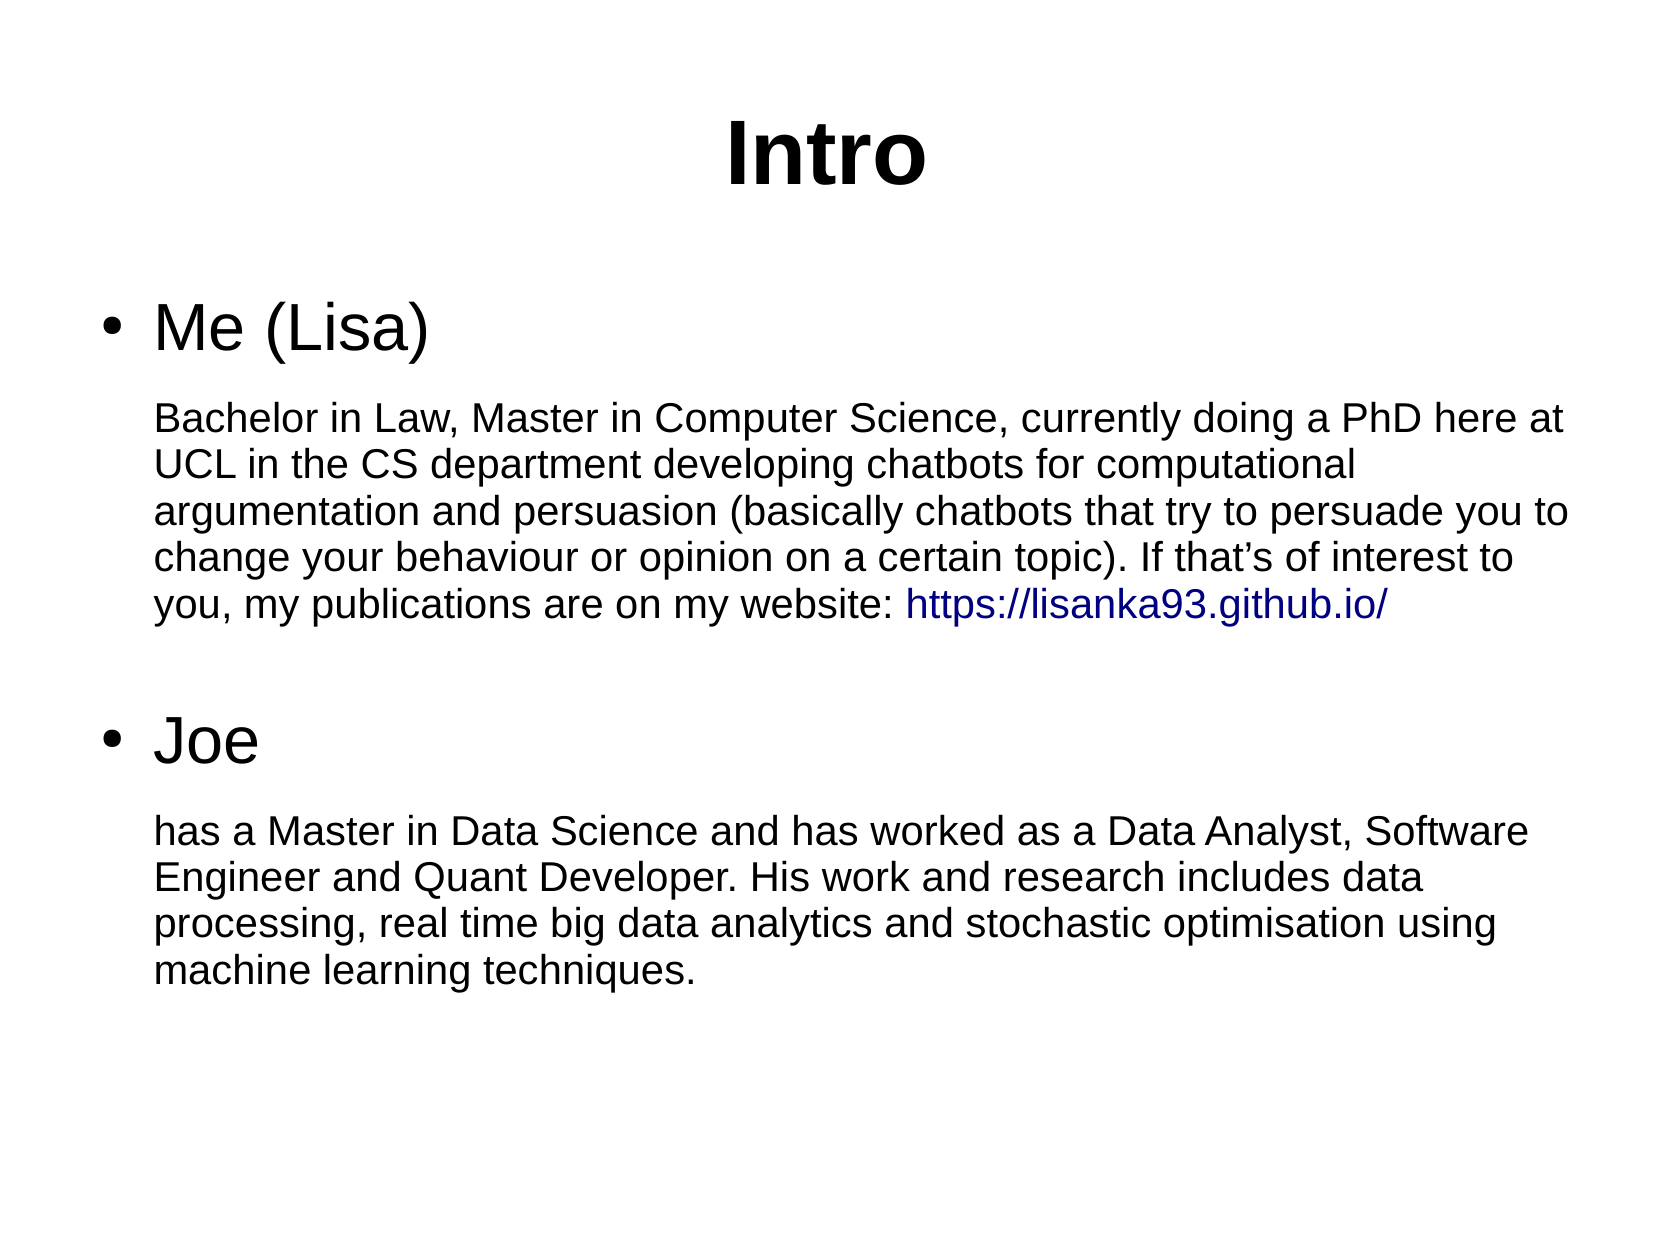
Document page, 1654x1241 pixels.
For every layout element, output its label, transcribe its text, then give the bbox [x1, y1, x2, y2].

title Intro [82, 49, 1571, 257]
list Me (Lisa) Bachelor in Law, Master in Computer Science, currently doing a PhD here at UCL in the CS department developing chatbots for computational argumentation and persuasion (basically chatbots that try to persuade you to change your behaviour or opinion on a certain topic). If that’s of interest to you, my publications are on my website: https://lisanka93.github.io/ Joe has a Master in Data Science and has worked as a Data Analyst, Software Engineer and Quant Developer. His work and research includes data processing, real time big data analytics and stochastic optimisation using machine learning techniques. [82, 290, 1571, 1010]
